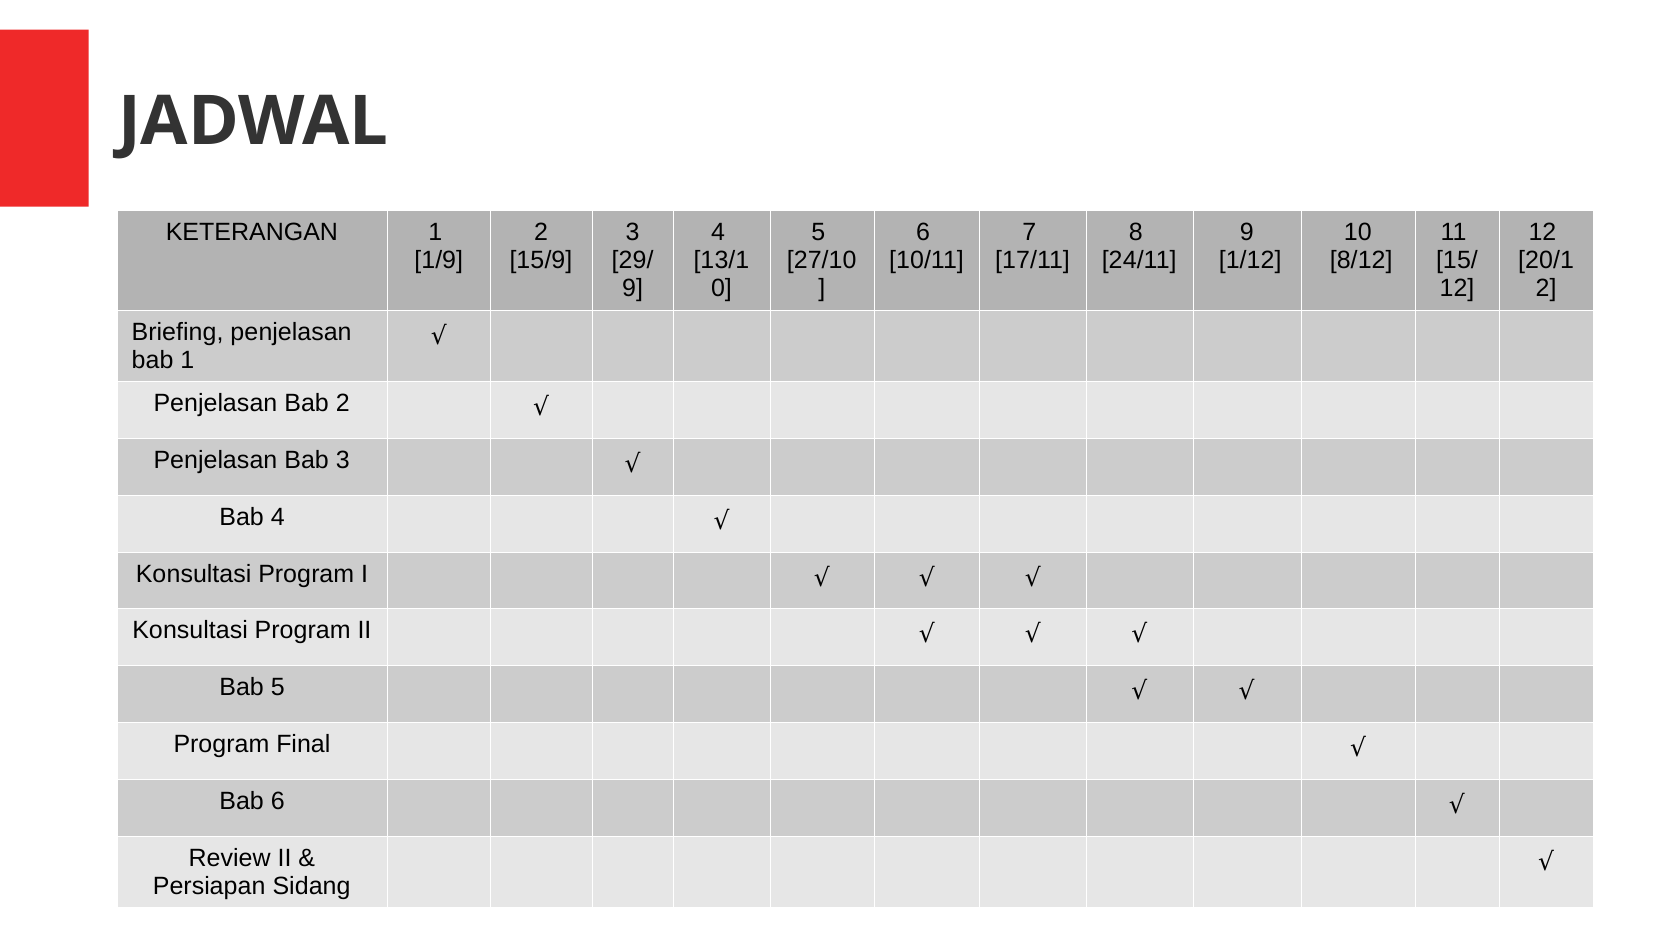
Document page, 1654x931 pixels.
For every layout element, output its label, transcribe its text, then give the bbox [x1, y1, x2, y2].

table_header 4 [13/10] [674, 211, 770, 310]
table_cell [388, 382, 490, 438]
table_cell [491, 609, 592, 665]
table_cell √ [593, 439, 673, 495]
table_cell [771, 382, 874, 438]
table_cell √ [491, 382, 592, 438]
table_cell √ [1194, 666, 1301, 722]
table_cell [980, 723, 1086, 779]
table_cell [1194, 780, 1301, 836]
table_cell [1416, 439, 1499, 495]
table_cell [771, 311, 874, 381]
table_cell [1087, 311, 1193, 381]
table_cell [1302, 311, 1415, 381]
table_cell [771, 496, 874, 552]
table_cell √ [771, 553, 874, 608]
table_cell [875, 311, 979, 381]
table_cell [1500, 439, 1593, 495]
table_cell [1500, 311, 1593, 381]
table_cell [674, 666, 770, 722]
table_cell [1194, 609, 1301, 665]
table_cell [980, 780, 1086, 836]
table_cell √ [875, 553, 979, 608]
table_header 3 [29/9] [593, 211, 673, 310]
table_header 7 [17/11] [980, 211, 1086, 310]
table_cell [1302, 666, 1415, 722]
table_cell √ [875, 609, 979, 665]
table_cell [674, 382, 770, 438]
table_cell [1500, 723, 1593, 779]
table_cell [875, 496, 979, 552]
table_cell Konsultasi Program II [118, 609, 387, 665]
table_header 2 [15/9] [491, 211, 592, 310]
table_cell √ [1302, 723, 1415, 779]
table_cell [1416, 311, 1499, 381]
table_cell [1302, 780, 1415, 836]
table_cell [388, 553, 490, 608]
table_cell [1416, 553, 1499, 608]
table_cell [491, 496, 592, 552]
table_cell [1194, 496, 1301, 552]
table_cell [875, 723, 979, 779]
table_cell [674, 553, 770, 608]
table_cell √ [1416, 780, 1499, 836]
table_cell [593, 609, 673, 665]
table_cell [1500, 496, 1593, 552]
table_header 6 [10/11] [875, 211, 979, 310]
table_cell [491, 780, 592, 836]
table_header KETERANGAN [118, 211, 387, 310]
table_cell [875, 780, 979, 836]
table_cell [1087, 780, 1193, 836]
table_cell Bab 5 [118, 666, 387, 722]
table_cell [771, 666, 874, 722]
table_cell √ [1087, 609, 1193, 665]
table_cell [388, 609, 490, 665]
table_cell [1416, 723, 1499, 779]
table_cell [593, 311, 673, 381]
table_cell [1500, 609, 1593, 665]
table_cell [1416, 382, 1499, 438]
table_cell [1194, 439, 1301, 495]
table_cell √ [980, 609, 1086, 665]
table_cell [980, 439, 1086, 495]
table_cell [1500, 780, 1593, 836]
table_cell [980, 382, 1086, 438]
table_cell [388, 780, 490, 836]
table_cell [1302, 837, 1415, 907]
table_cell [875, 382, 979, 438]
table_cell [1416, 496, 1499, 552]
table_cell √ [1500, 837, 1593, 907]
table_cell [674, 723, 770, 779]
table_cell [1302, 439, 1415, 495]
table_cell [1194, 553, 1301, 608]
table_cell [771, 609, 874, 665]
table_header 11 [15/12] [1416, 211, 1499, 310]
table_cell [1416, 666, 1499, 722]
table_cell [980, 496, 1086, 552]
table_header 10 [8/12] [1302, 211, 1415, 310]
table_cell [593, 496, 673, 552]
table_cell [388, 439, 490, 495]
table_cell √ [674, 496, 770, 552]
table_header 12 [20/12] [1500, 211, 1593, 310]
table_header 9 [1/12] [1194, 211, 1301, 310]
table_cell [1087, 439, 1193, 495]
table_cell [771, 837, 874, 907]
table_cell [1416, 837, 1499, 907]
table_cell [593, 666, 673, 722]
table_cell [388, 723, 490, 779]
table_cell [674, 439, 770, 495]
table_cell [593, 837, 673, 907]
table_cell Bab 4 [118, 496, 387, 552]
table_cell [491, 439, 592, 495]
table_cell [771, 439, 874, 495]
table_cell [875, 837, 979, 907]
table_cell Review II & Persiapan Sidang [118, 837, 387, 907]
table_cell [980, 837, 1086, 907]
table_cell [491, 311, 592, 381]
table_cell [593, 382, 673, 438]
table_cell [593, 780, 673, 836]
table_cell [491, 723, 592, 779]
table_cell Program Final [118, 723, 387, 779]
table_header 8 [24/11] [1087, 211, 1193, 310]
table_cell [875, 666, 979, 722]
table_header 1 [1/9] [388, 211, 490, 310]
table_cell Penjelasan Bab 2 [118, 382, 387, 438]
table_cell Penjelasan Bab 3 [118, 439, 387, 495]
table_cell [1500, 553, 1593, 608]
table_cell [1194, 723, 1301, 779]
table_cell [674, 609, 770, 665]
table_cell [491, 553, 592, 608]
table_cell [875, 439, 979, 495]
table_cell [388, 837, 490, 907]
table_cell [388, 496, 490, 552]
table_header 5 [27/10] [771, 211, 874, 310]
table_cell [1194, 311, 1301, 381]
table_cell [980, 666, 1086, 722]
table_cell √ [980, 553, 1086, 608]
table_cell [388, 666, 490, 722]
table_cell [1087, 553, 1193, 608]
table_cell [1416, 609, 1499, 665]
table_cell [1087, 837, 1193, 907]
table_cell √ [1087, 666, 1193, 722]
table_cell Bab 6 [118, 780, 387, 836]
table_cell [980, 311, 1086, 381]
table_cell [1500, 382, 1593, 438]
table_cell [1087, 723, 1193, 779]
table_cell [1302, 609, 1415, 665]
table_cell [1500, 666, 1593, 722]
table_cell [1302, 553, 1415, 608]
table_cell [1194, 382, 1301, 438]
table_cell Konsultasi Program I [118, 553, 387, 608]
title JADWAL [118, 29, 1595, 207]
table_cell [1302, 496, 1415, 552]
table_cell [593, 553, 673, 608]
table_cell [491, 837, 592, 907]
table_cell [674, 311, 770, 381]
table_cell [1302, 382, 1415, 438]
table_cell √ [388, 311, 490, 381]
table_cell [491, 666, 592, 722]
table_cell Briefing, penjelasan bab 1 [118, 311, 387, 381]
table_cell [771, 780, 874, 836]
table_cell [593, 723, 673, 779]
table_cell [1194, 837, 1301, 907]
table_cell [674, 780, 770, 836]
table_cell [1087, 496, 1193, 552]
table_cell [1087, 382, 1193, 438]
table_cell [674, 837, 770, 907]
table_cell [771, 723, 874, 779]
